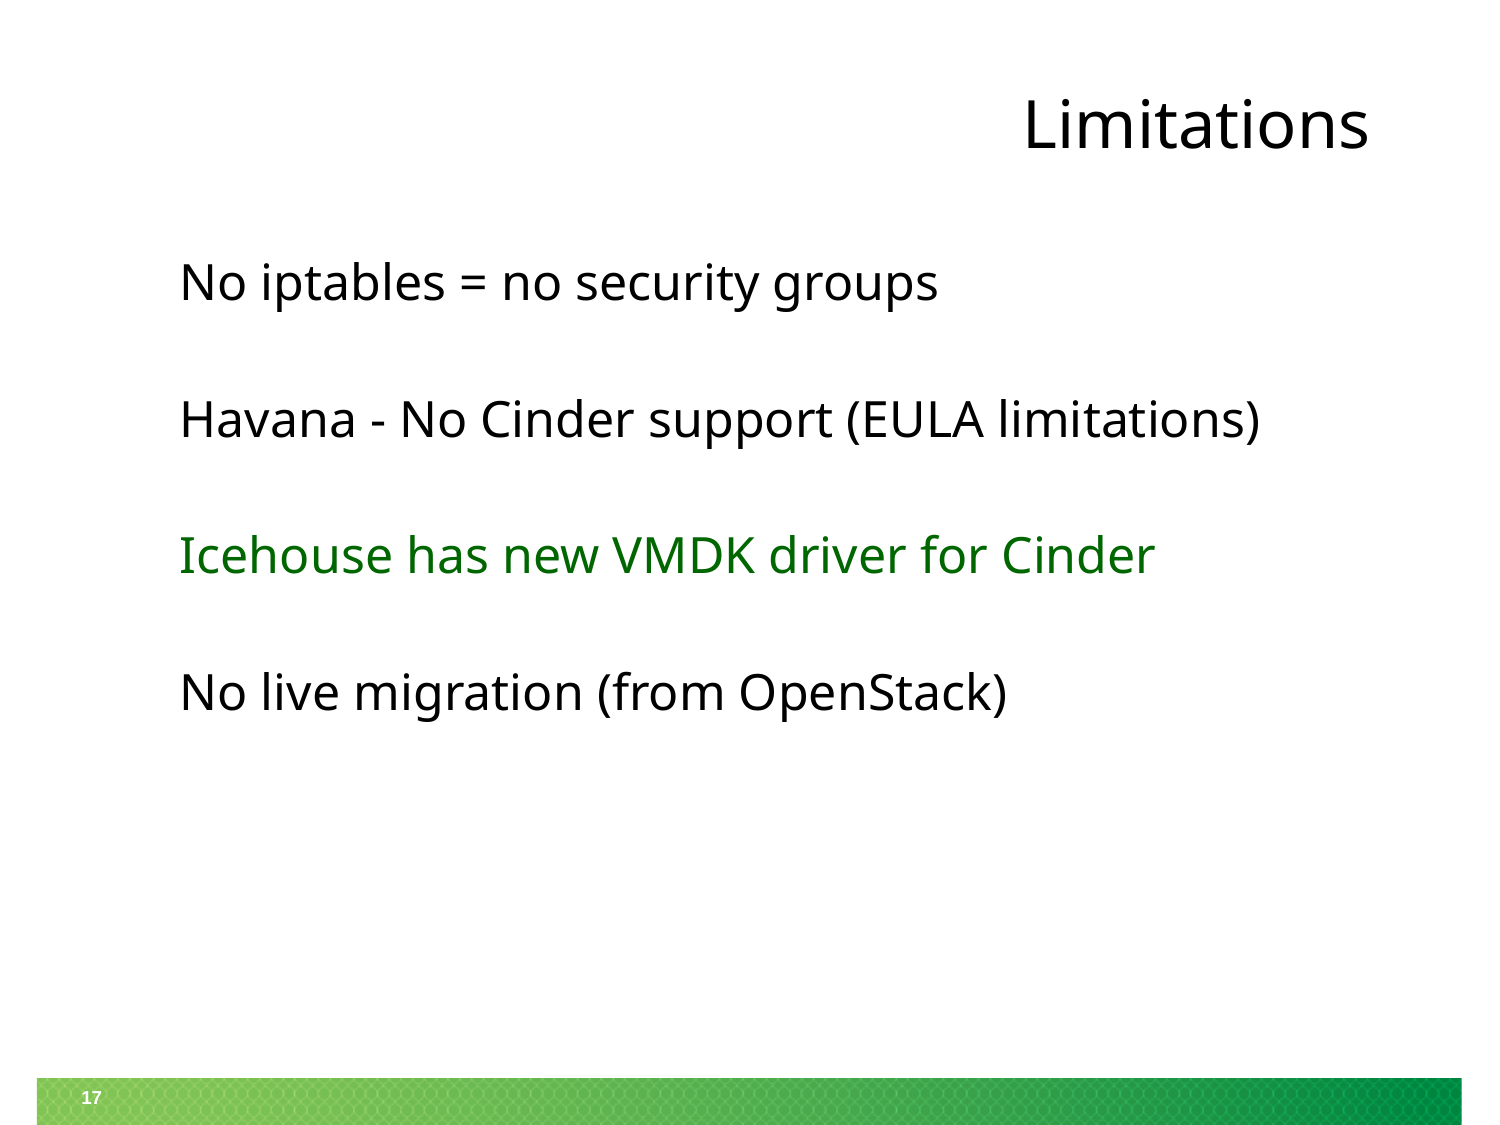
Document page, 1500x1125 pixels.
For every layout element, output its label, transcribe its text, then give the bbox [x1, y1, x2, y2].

text_box No iptables = no security groups Havana - No Cinder support (EULA limitations) Icehouse has new VMDK driver for Cinder No live migration (from OpenStack) [165, 239, 1381, 682]
picture [36, 1078, 1462, 1125]
title Limitations [135, 41, 1372, 204]
